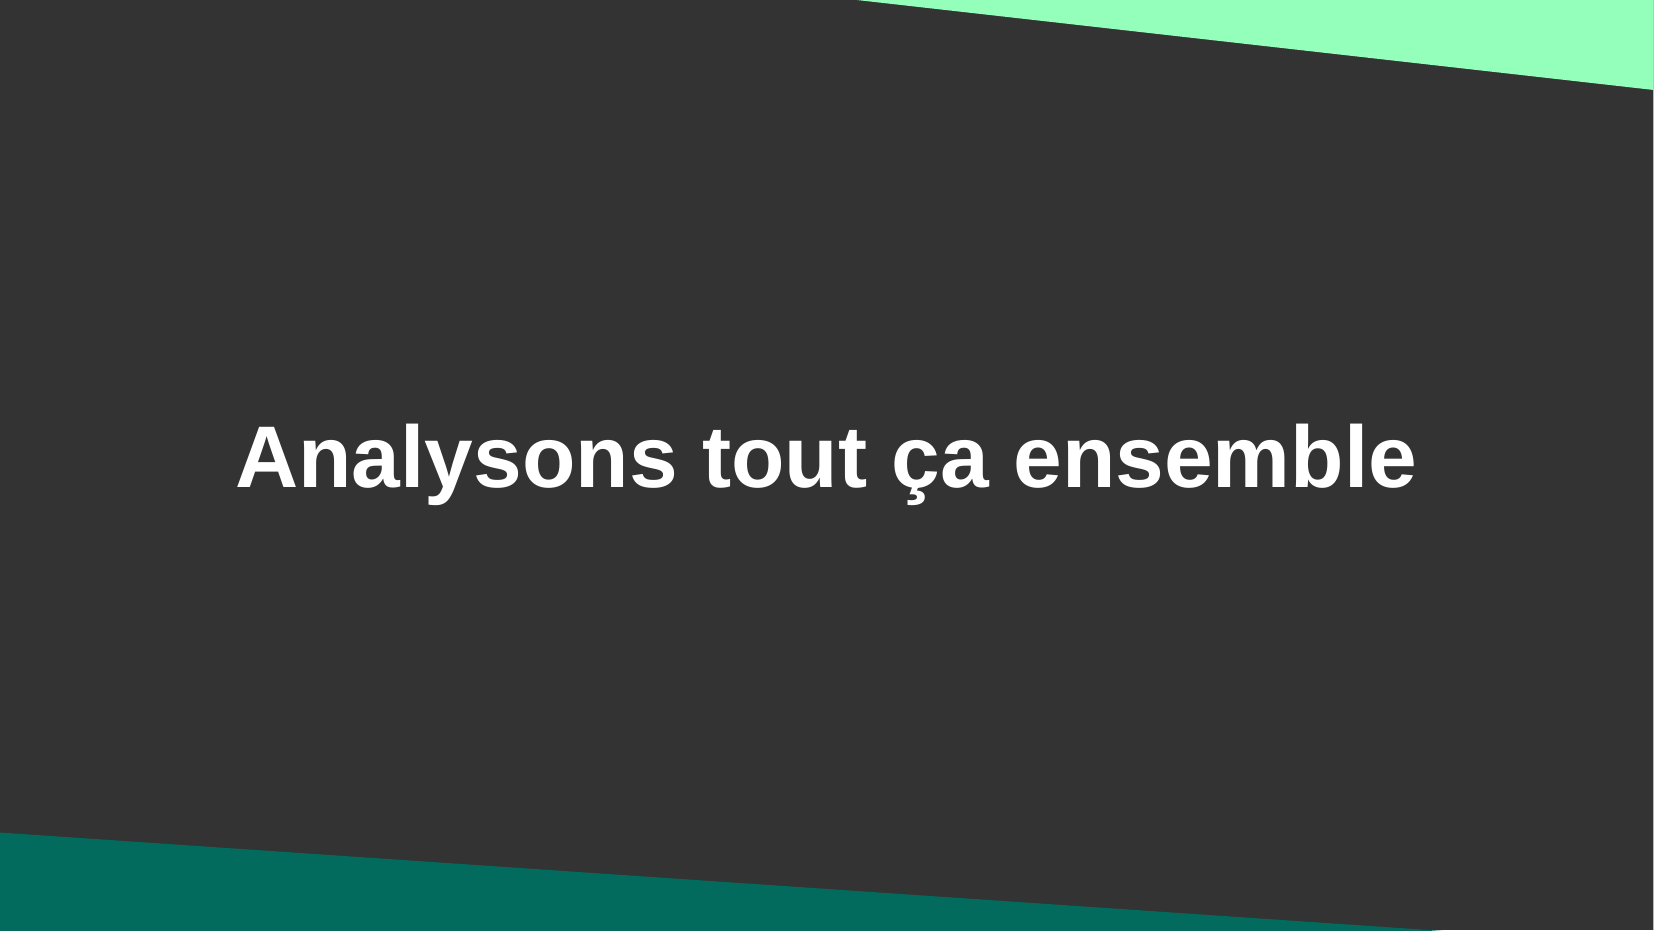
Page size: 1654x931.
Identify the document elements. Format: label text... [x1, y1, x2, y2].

text_box [856, 0, 1654, 91]
title Analysons tout ça ensemble [31, 408, 1622, 523]
